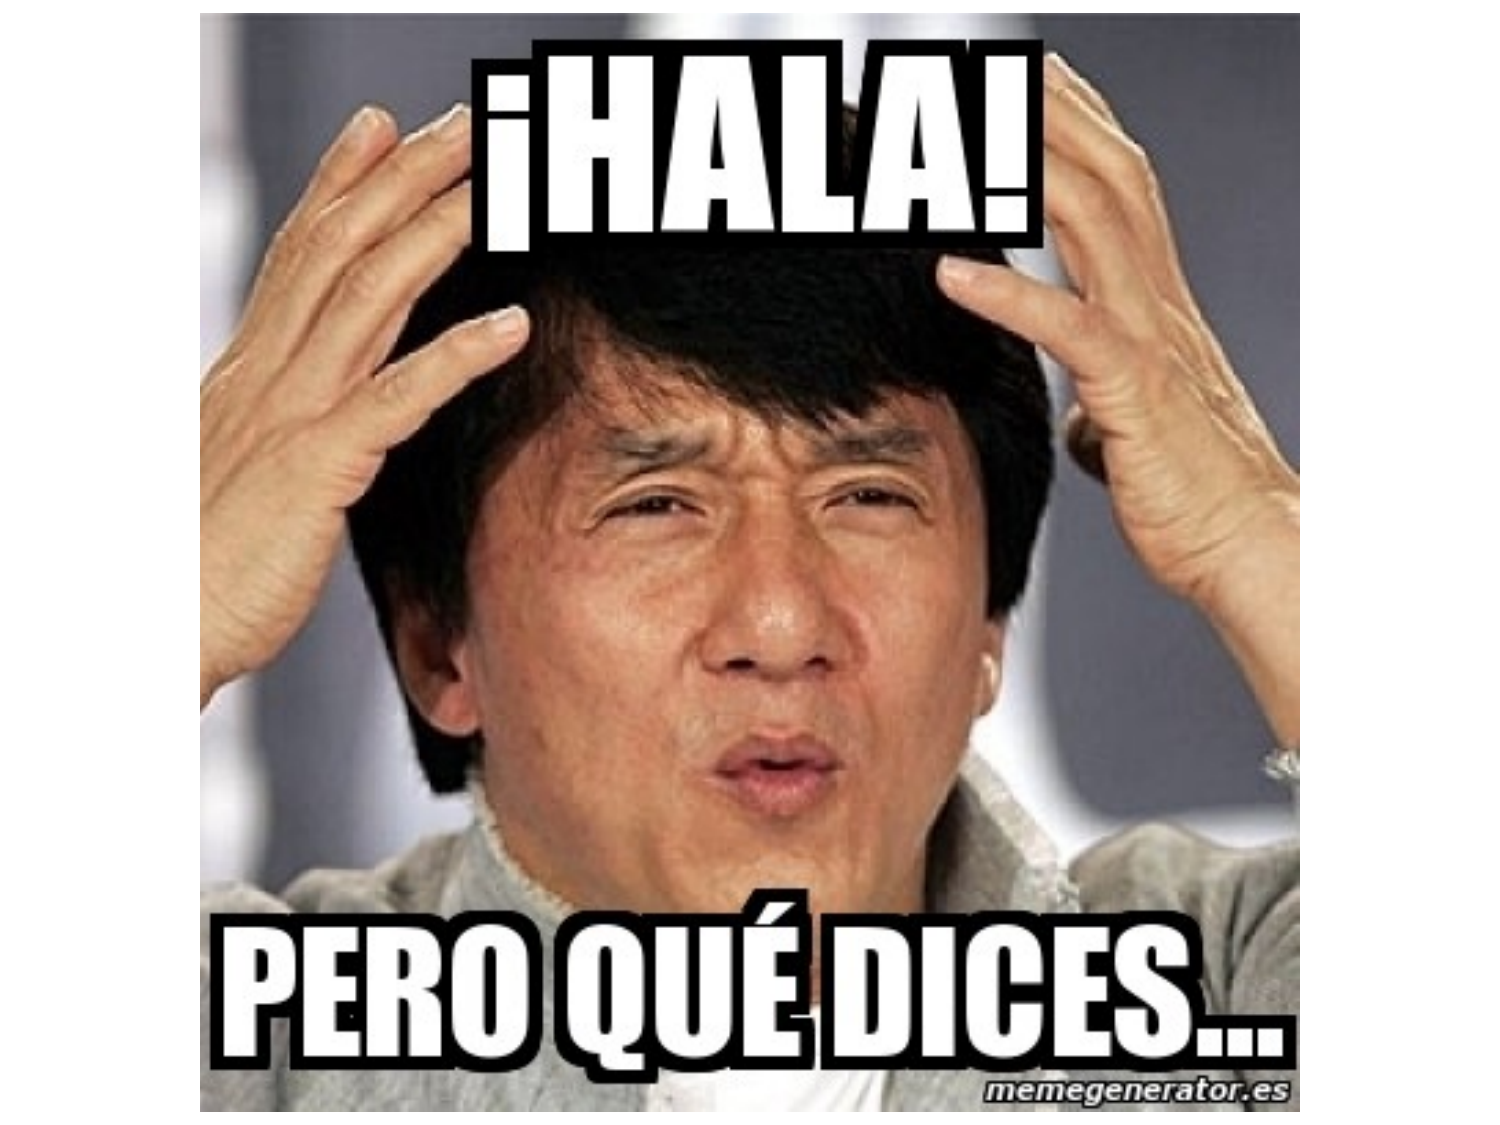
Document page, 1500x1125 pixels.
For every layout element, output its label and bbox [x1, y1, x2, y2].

picture [200, 13, 1300, 1112]
